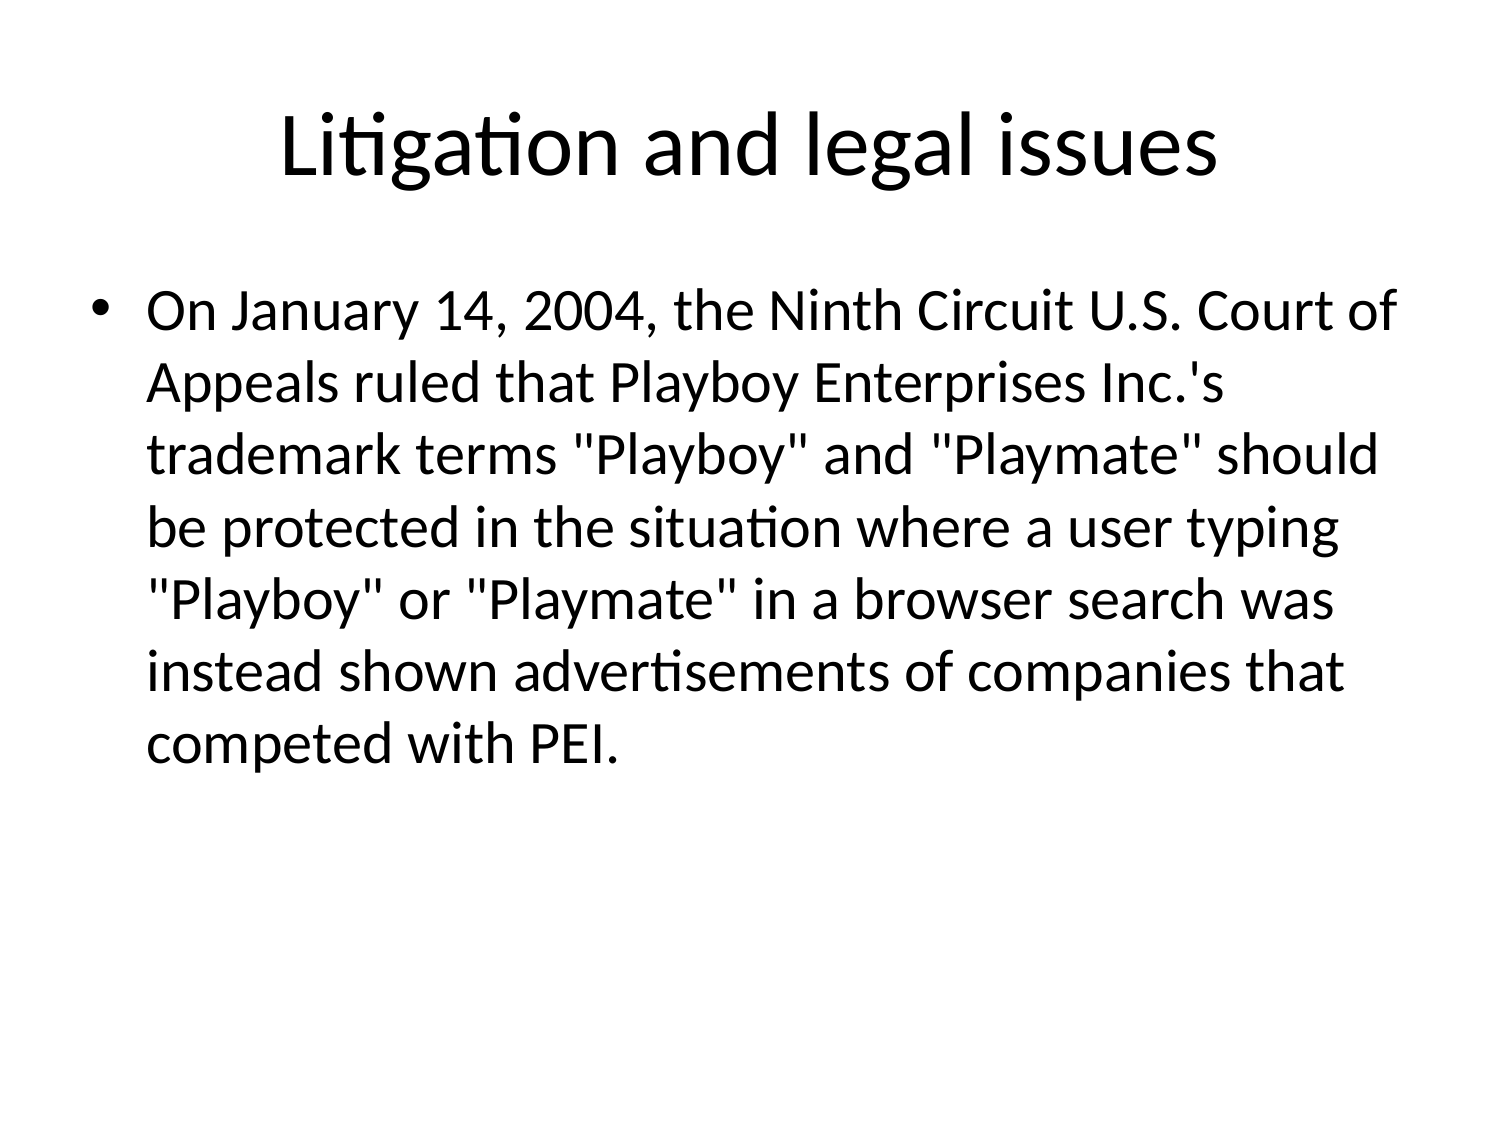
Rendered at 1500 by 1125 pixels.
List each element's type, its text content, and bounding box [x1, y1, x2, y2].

title Litigation and legal issues [75, 45, 1425, 233]
list On January 14, 2004, the Ninth Circuit U.S. Court of Appeals ruled that Playboy Enterprises Inc.'s trademark terms "Playboy" and "Playmate" should be protected in the situation where a user typing "Playboy" or "Playmate" in a browser search was instead shown advertisements of companies that competed with PEI. [75, 262, 1425, 1005]
